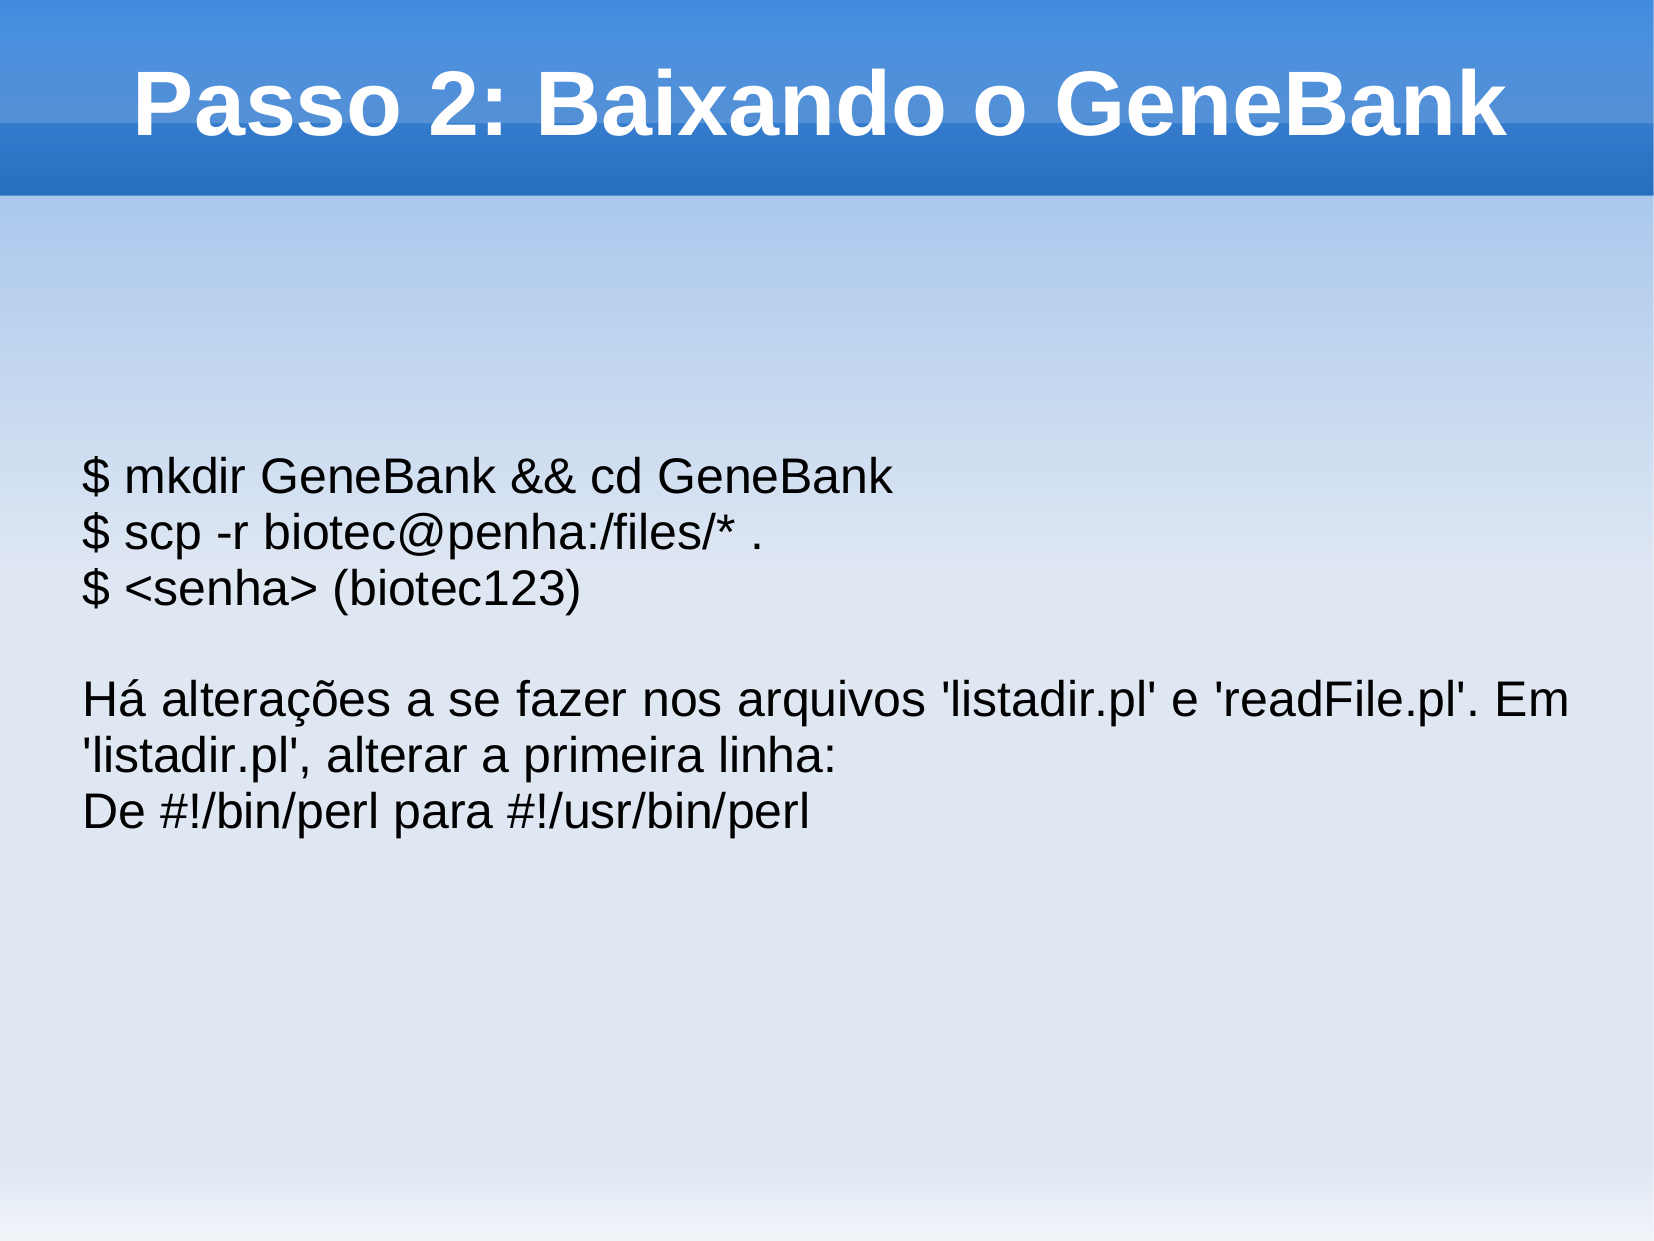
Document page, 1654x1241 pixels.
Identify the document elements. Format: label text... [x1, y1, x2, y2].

picture [0, 0, 1654, 1241]
subtitle $ mkdir GeneBank && cd GeneBank $ scp -r biotec@penha:/files/* . $ <senha> (biotec123) Há alterações a se fazer nos arquivos 'listadir.pl' e 'readFile.pl'. Em 'listadir.pl', alterar a primeira linha: De #!/bin/perl para #!/usr/bin/perl [82, 297, 1571, 1102]
title Passo 2: Baixando o GeneBank [76, 0, 1565, 208]
